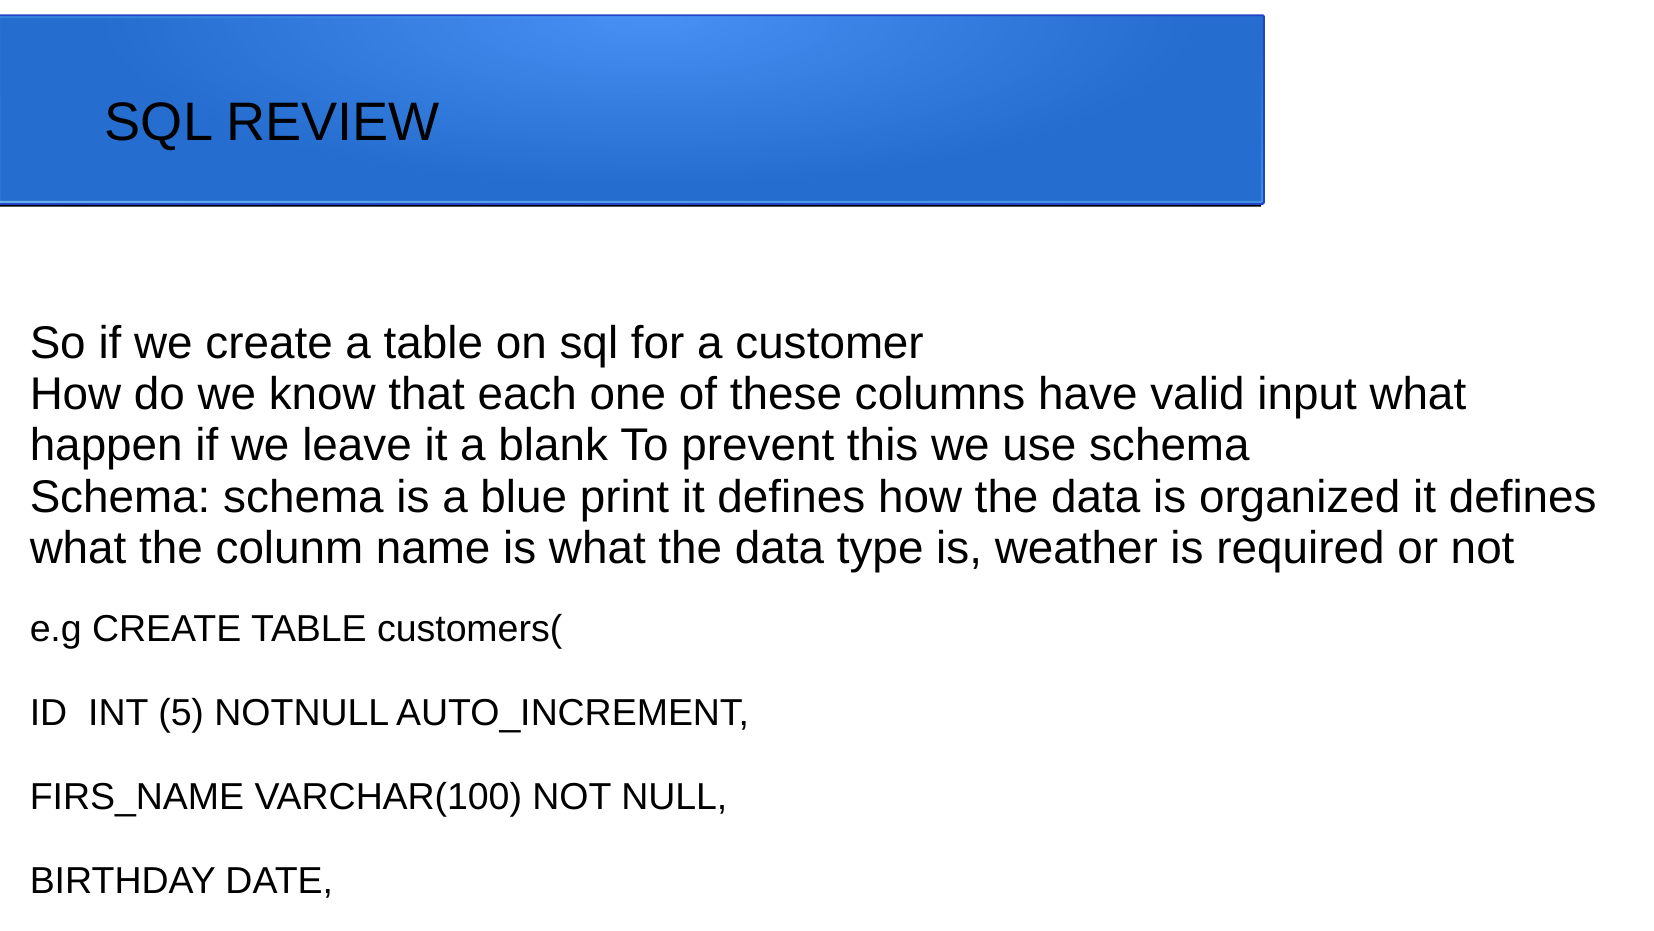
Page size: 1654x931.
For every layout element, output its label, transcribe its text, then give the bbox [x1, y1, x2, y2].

text_box So if we create a table on sql for a customer How do we know that each one of these columns have valid input what happen if we leave it a blank To prevent this we use schema Schema: schema is a blue print it defines how the data is organized it defines what the colunm name is what the data type is, weather is required or not e.g CREATE TABLE customers( ID INT (5) NOTNULL AUTO_INCREMENT, FIRS_NAME VARCHAR(100) NOT NULL, BIRTHDAY DATE, LOCATION VARCHAR (250) PRIMARY KEY(ID) [15, 1, 1636, 931]
text_box SQL REVIEW [90, 84, 456, 151]
